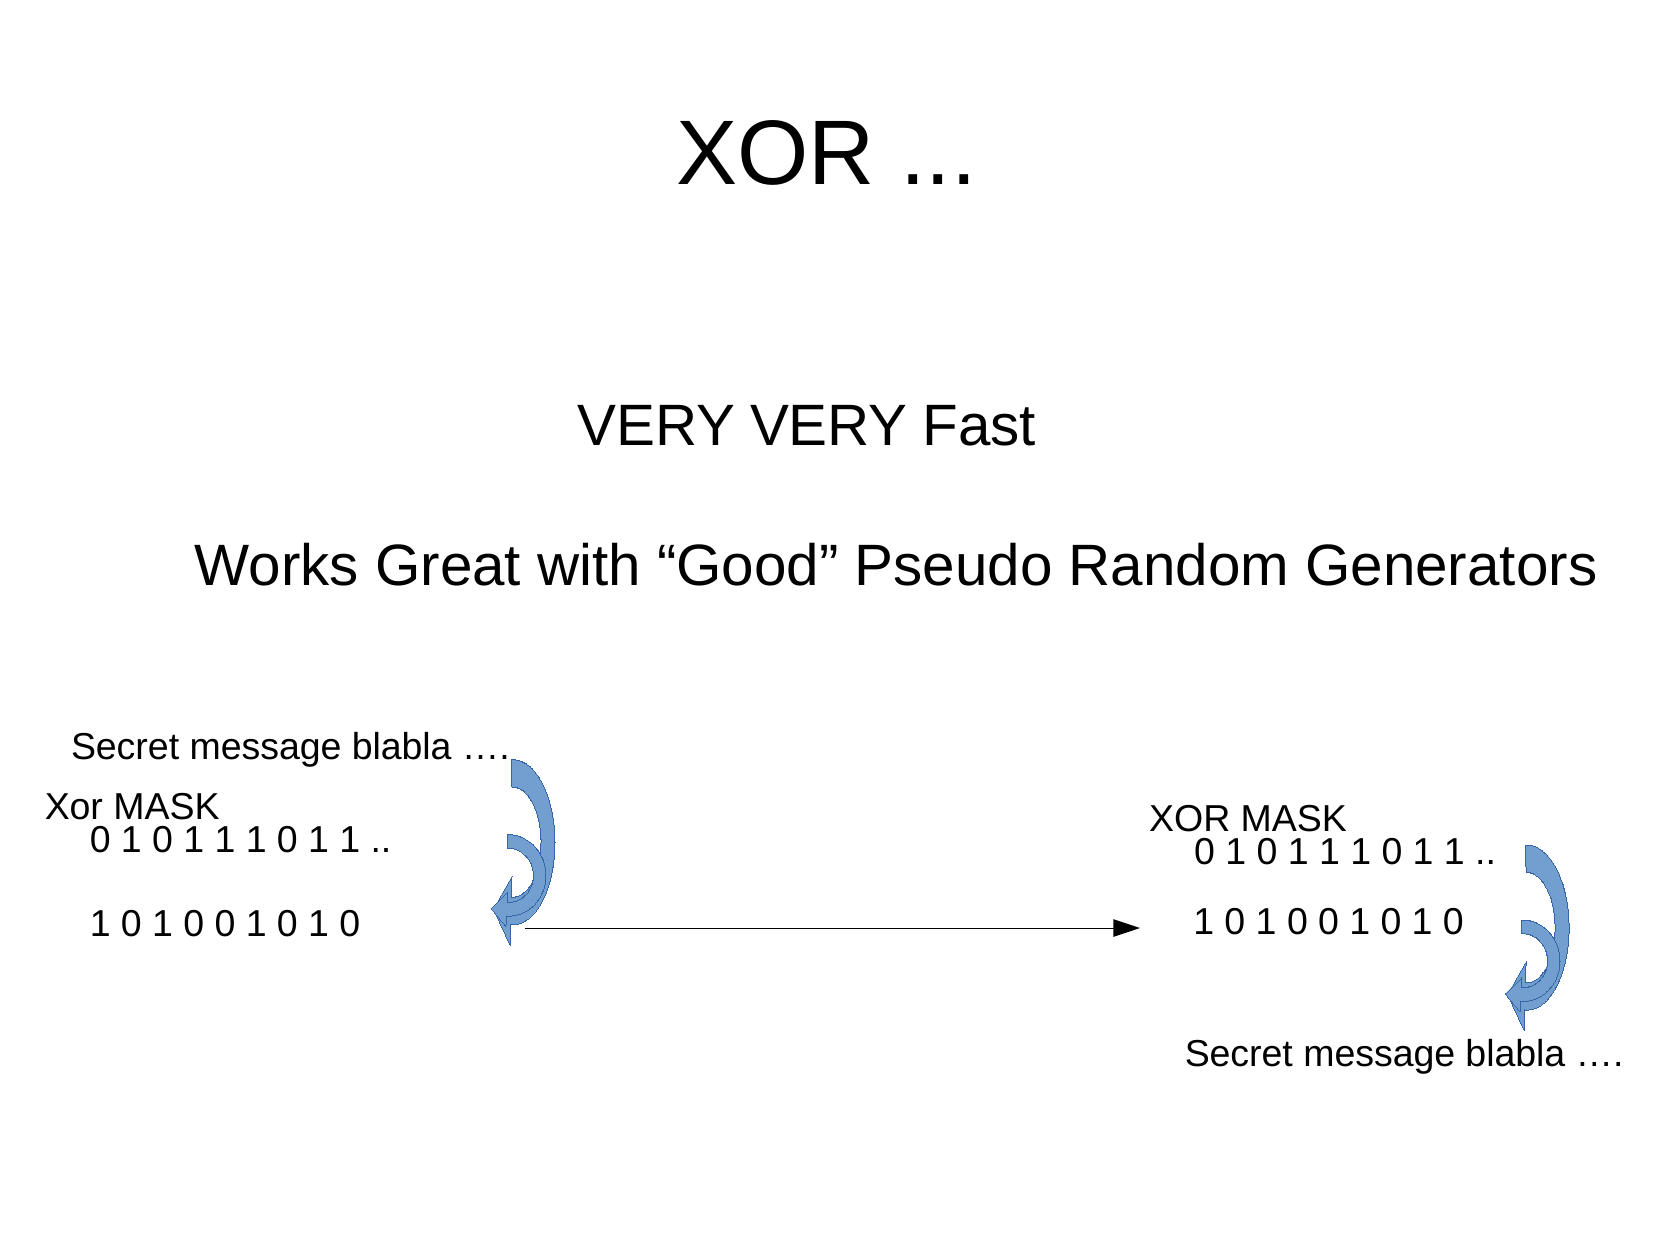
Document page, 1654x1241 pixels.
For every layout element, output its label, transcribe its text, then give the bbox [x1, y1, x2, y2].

text_box VERY VERY Fast [562, 385, 1051, 466]
text_box Secret message blabla …. [56, 717, 526, 775]
text_box XOR MASK [1134, 789, 1362, 847]
text_box [1505, 845, 1570, 1031]
text_box 0 1 0 1 1 1 0 1 1 .. [75, 811, 407, 868]
title XOR ... [82, 49, 1571, 257]
text_box 1 0 1 0 0 1 0 1 0 [53, 894, 397, 952]
text_box 1 0 1 0 0 1 0 1 0 [1157, 893, 1501, 951]
text_box Xor MASK [30, 777, 234, 835]
text_box [491, 759, 556, 946]
text_box 0 1 0 1 1 1 0 1 1 .. [1179, 822, 1512, 880]
text_box Secret message blabla …. [1170, 1025, 1639, 1082]
text_box Works Great with “Good” Pseudo Random Generators [180, 525, 1614, 605]
